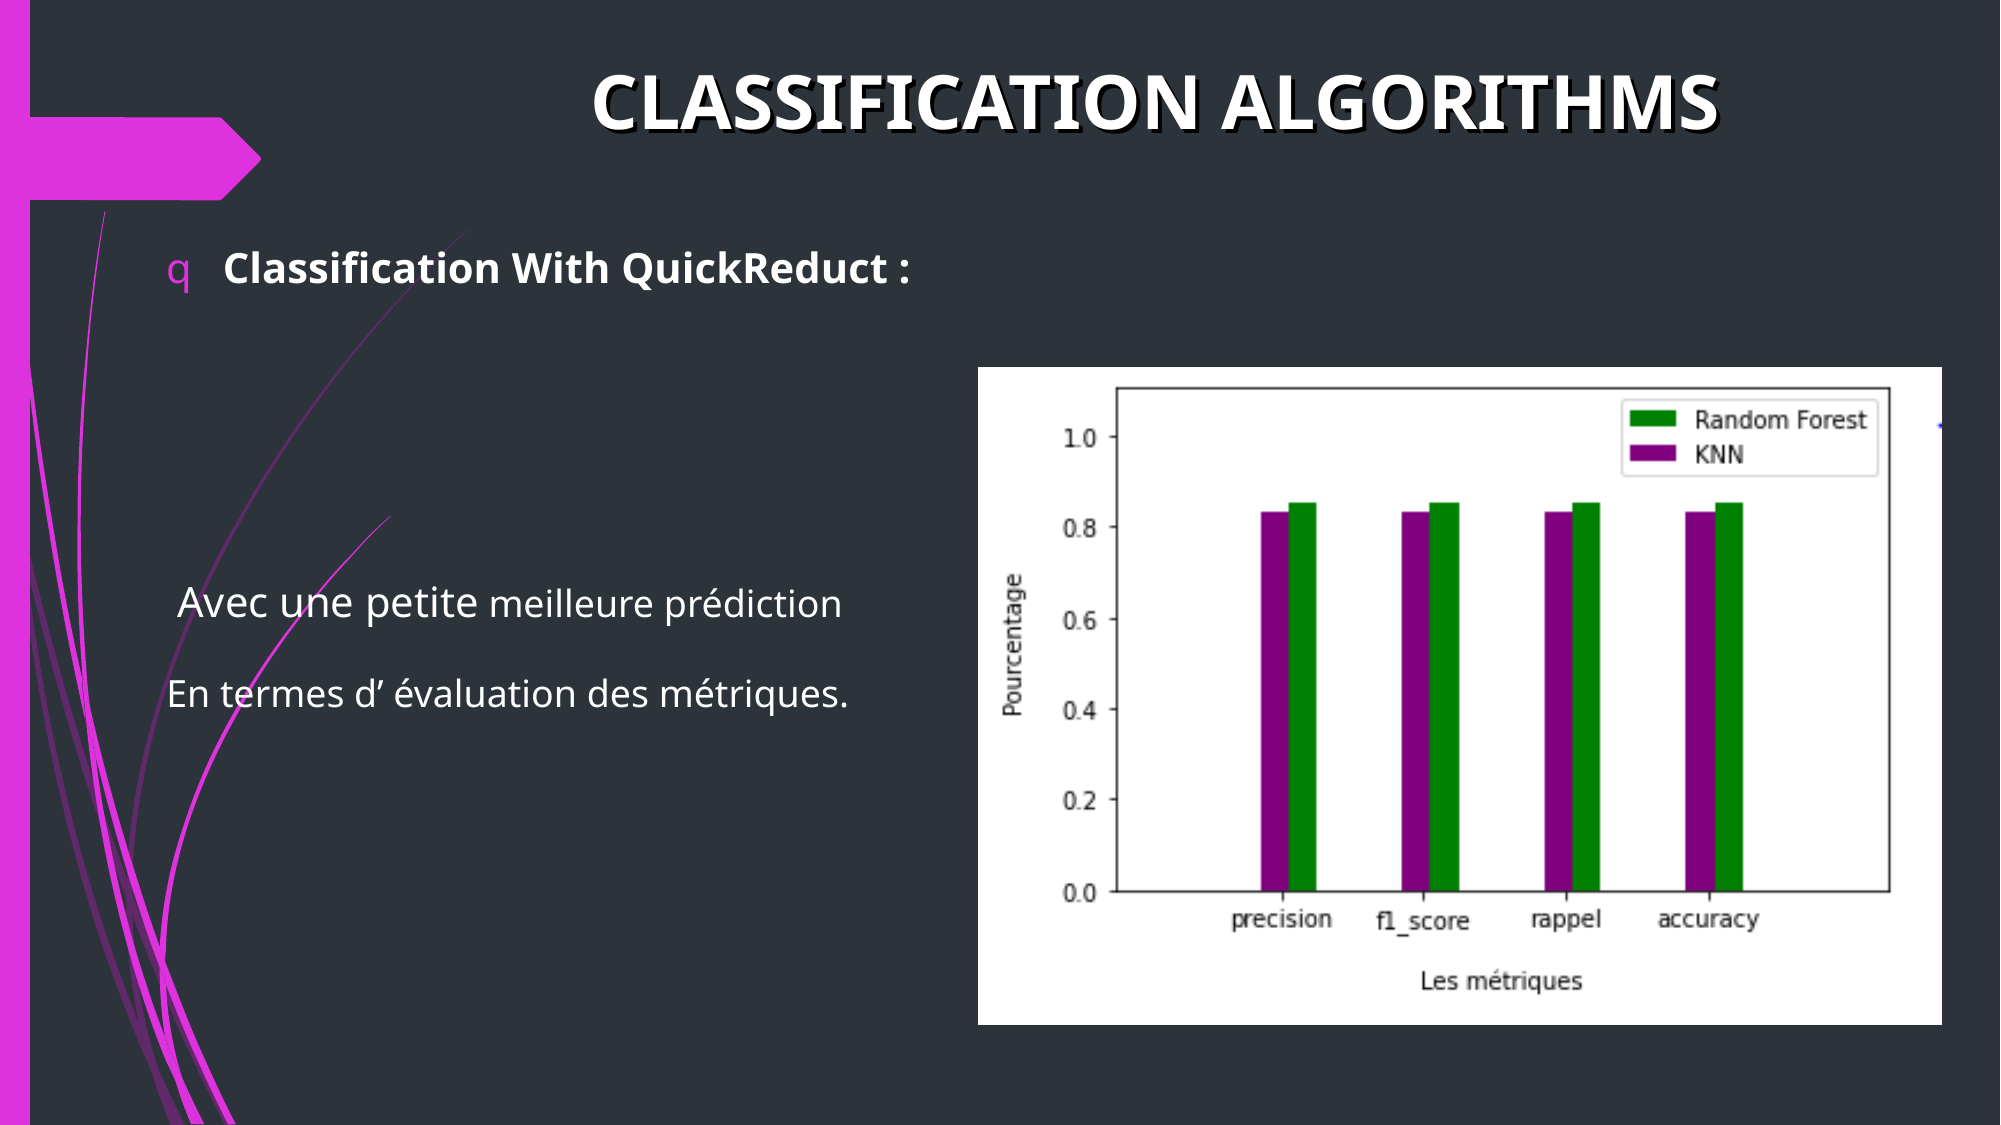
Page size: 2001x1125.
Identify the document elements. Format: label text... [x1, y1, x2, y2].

picture [978, 367, 1942, 1025]
title CLASSIFICATION ALGORITHMS [424, 46, 1887, 156]
list Classification With QuickReduct : Avec une petite meilleure prédiction En termes d’ évaluation des métriques. [151, 234, 1887, 970]
